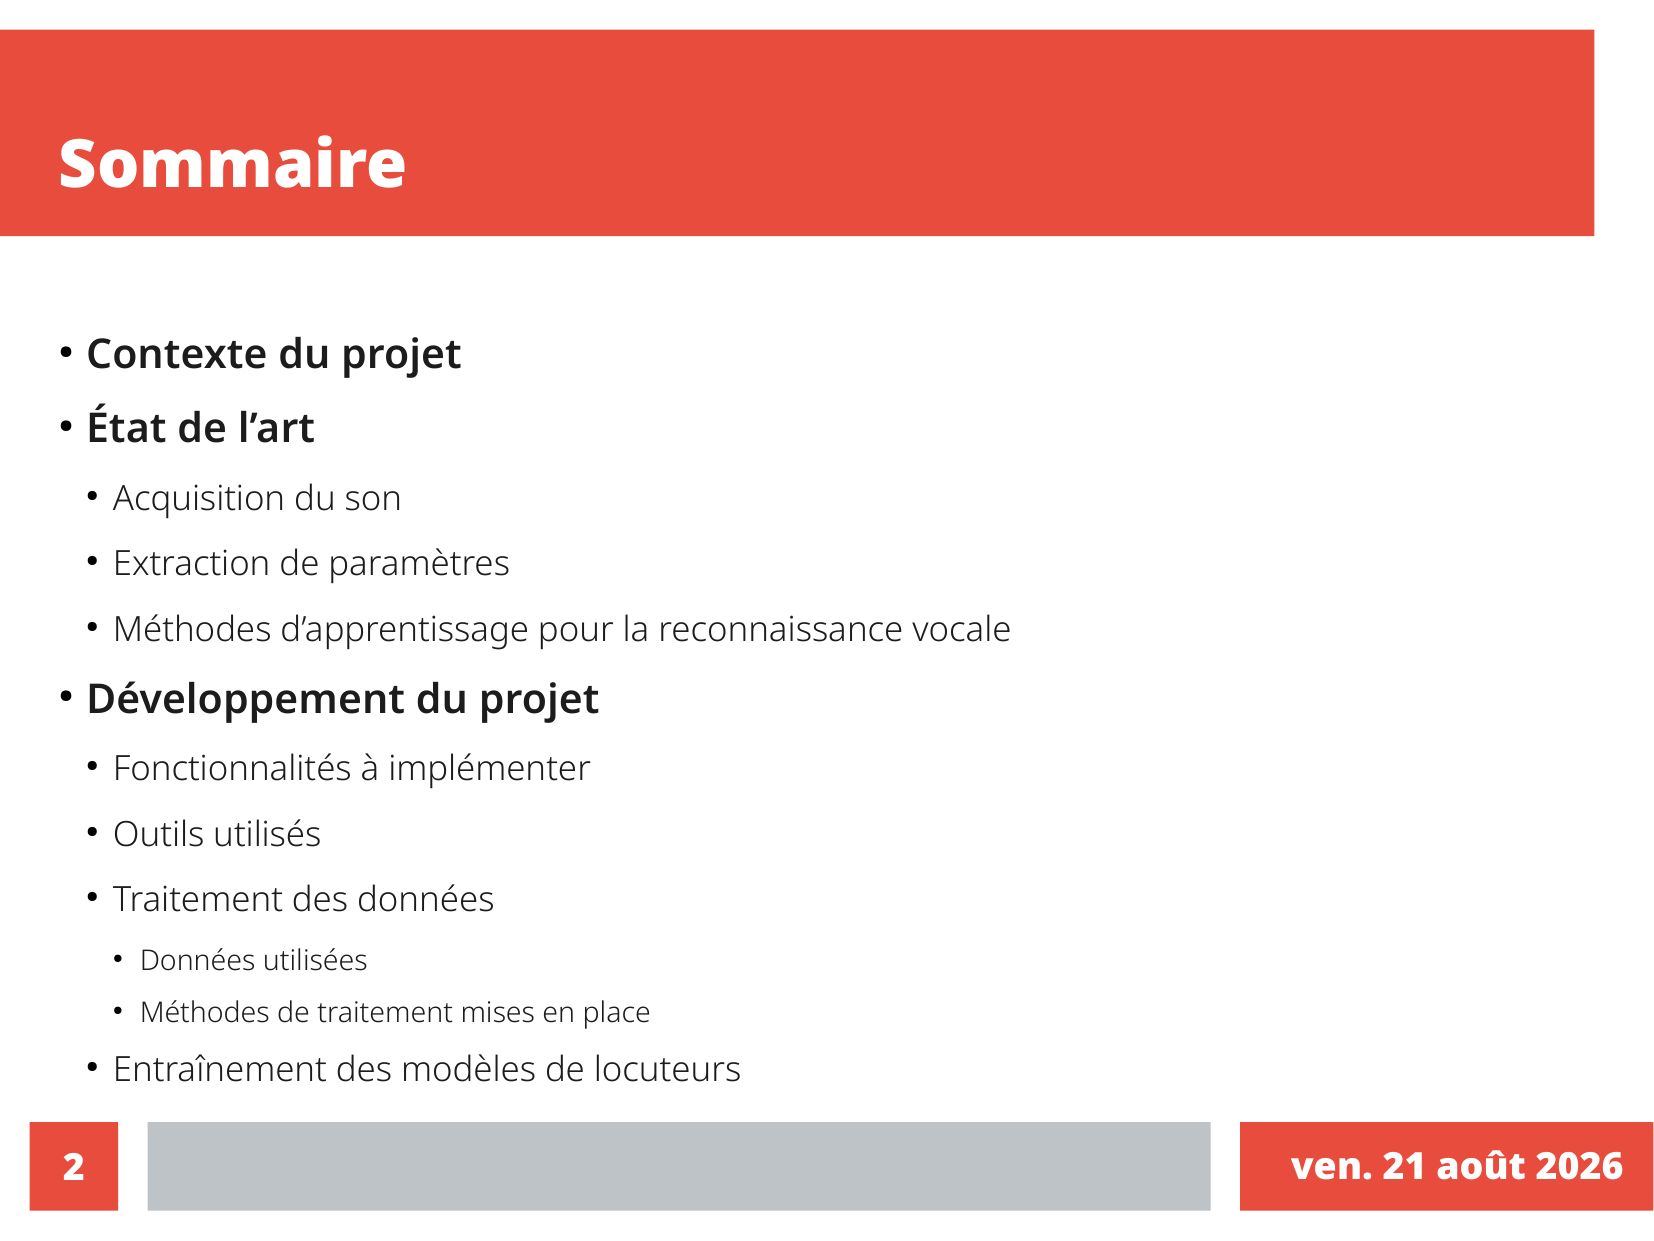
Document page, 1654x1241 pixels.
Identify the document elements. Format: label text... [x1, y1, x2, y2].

title Sommaire [59, 59, 1595, 207]
list Contexte du projet État de l’art Acquisition du son Extraction de paramètres Méthodes d’apprentissage pour la reconnaissance vocale Développement du projet Fonctionnalités à implémenter Outils utilisés Traitement des données Données utilisées Méthodes de traitement mises en place Entraînement des modèles de locuteurs [59, 324, 1565, 1093]
